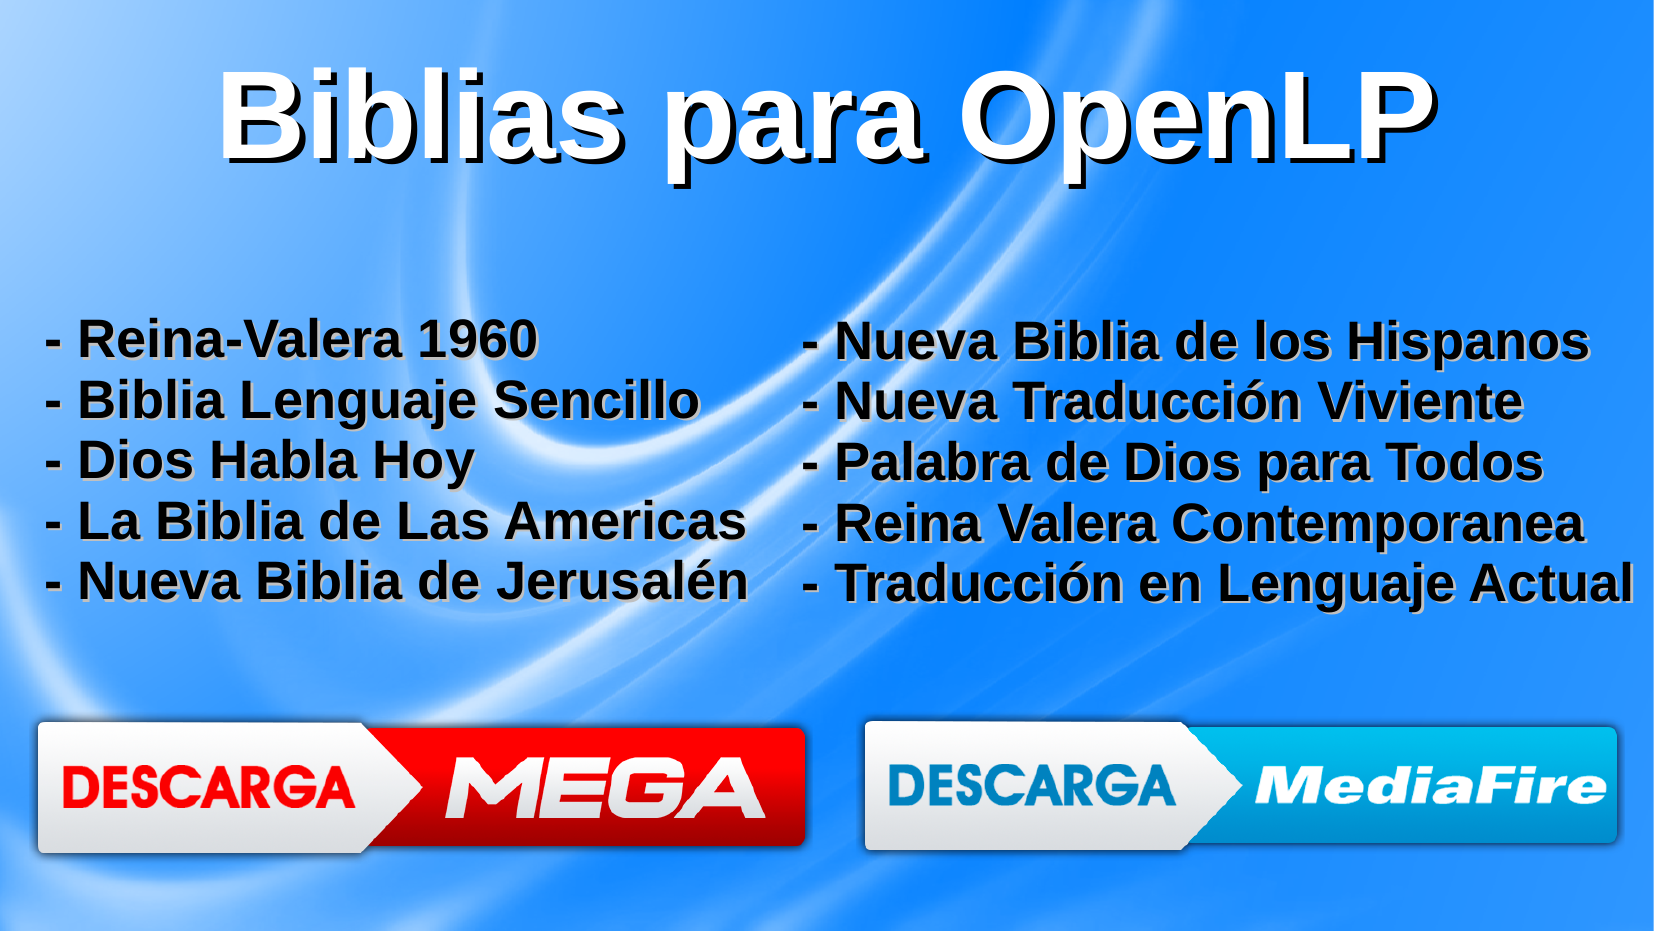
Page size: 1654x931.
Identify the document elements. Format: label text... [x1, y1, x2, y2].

text_box - Nueva Biblia de los Hispanos - Nueva Traducción Viviente - Palabra de Dios para Todos - Reina Valera Contemporanea - Traducción en Lenguaje Actual [786, 302, 1654, 683]
text_box - Reina-Valera 1960 - Biblia Lenguaje Sencillo - Dios Habla Hoy - La Biblia de Las Americas - Nueva Biblia de Jerusalén [29, 301, 781, 620]
title Biblias para OpenLP [82, 37, 1571, 193]
picture [0, 0, 1654, 931]
